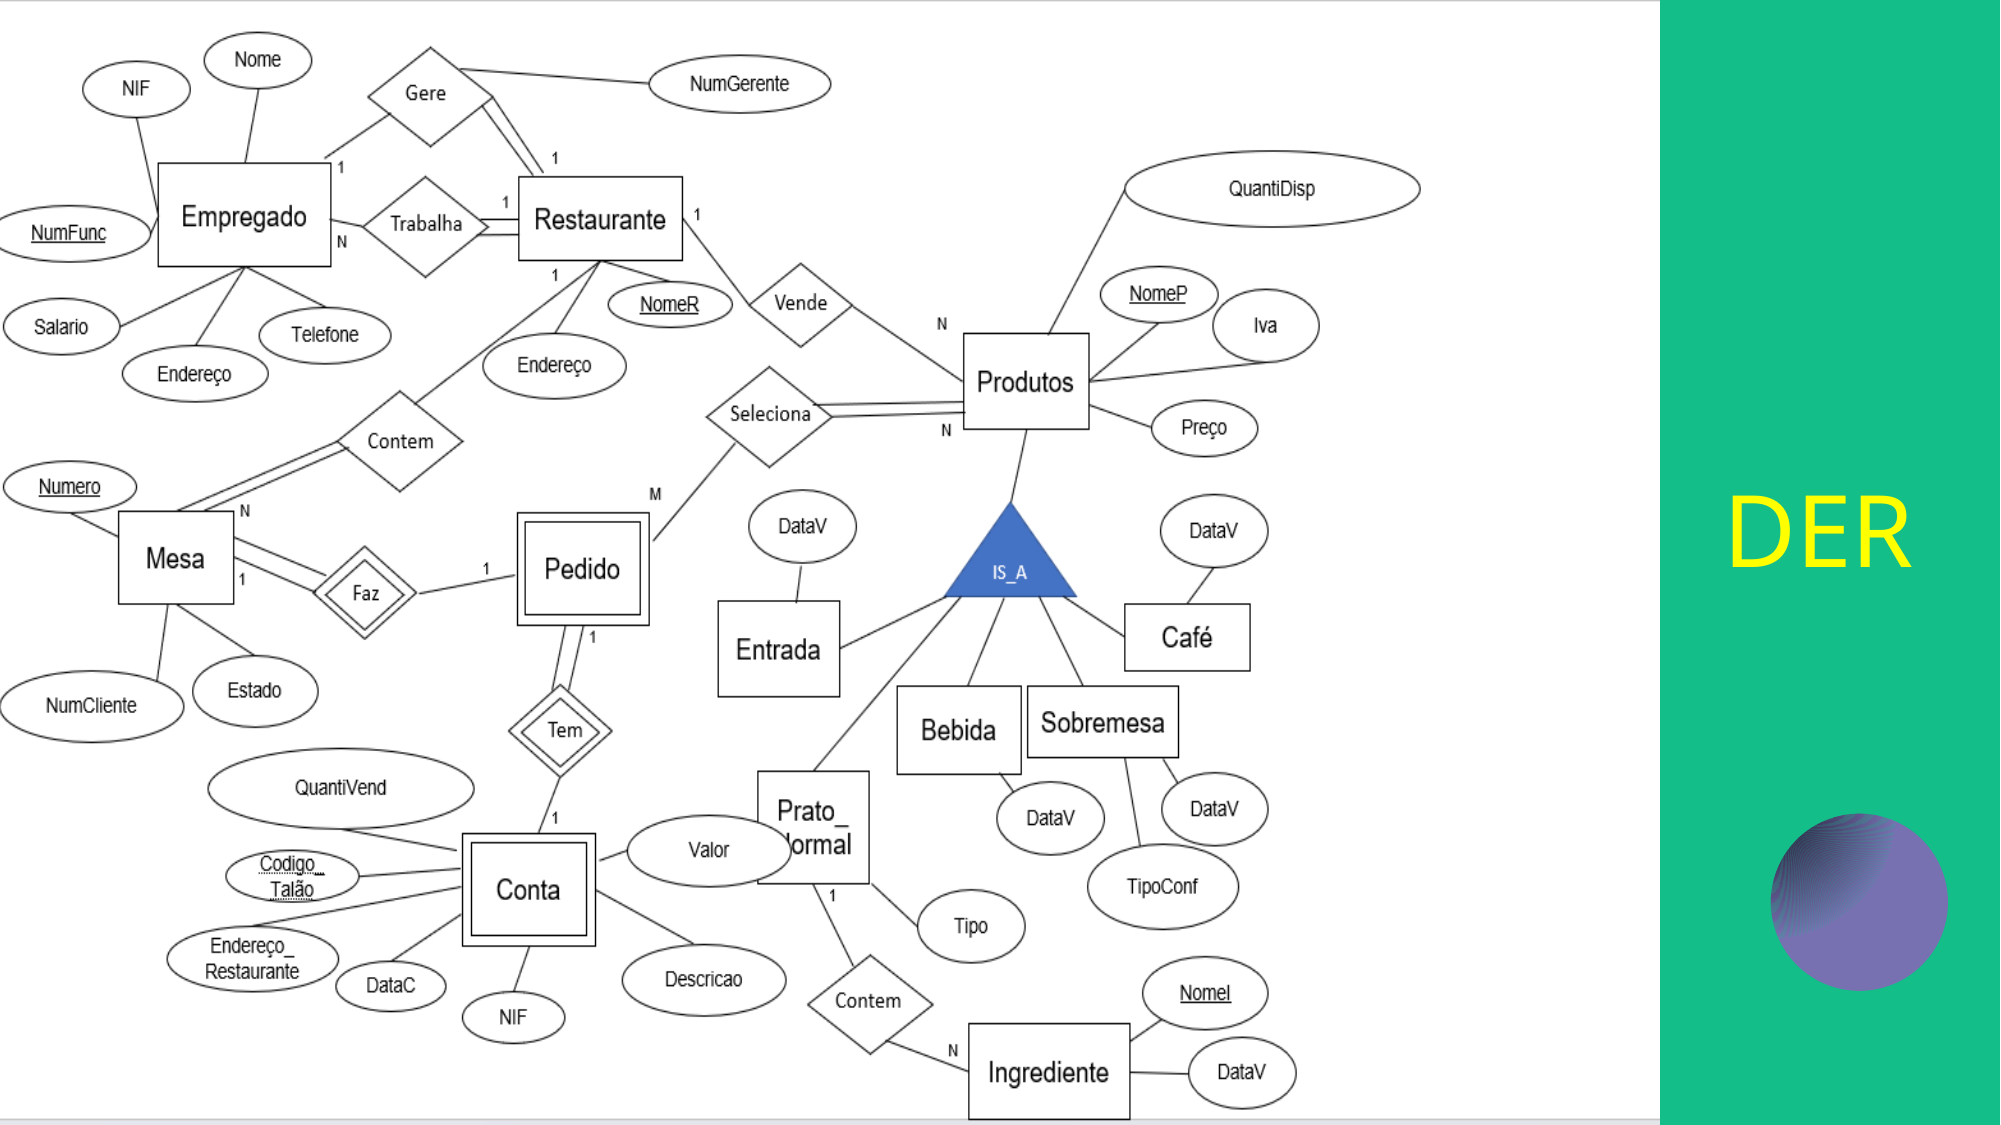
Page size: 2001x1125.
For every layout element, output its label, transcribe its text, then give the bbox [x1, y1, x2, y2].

text_box [1660, 0, 2000, 1125]
picture [0, 0, 1660, 1125]
title DER [1723, 386, 1989, 588]
